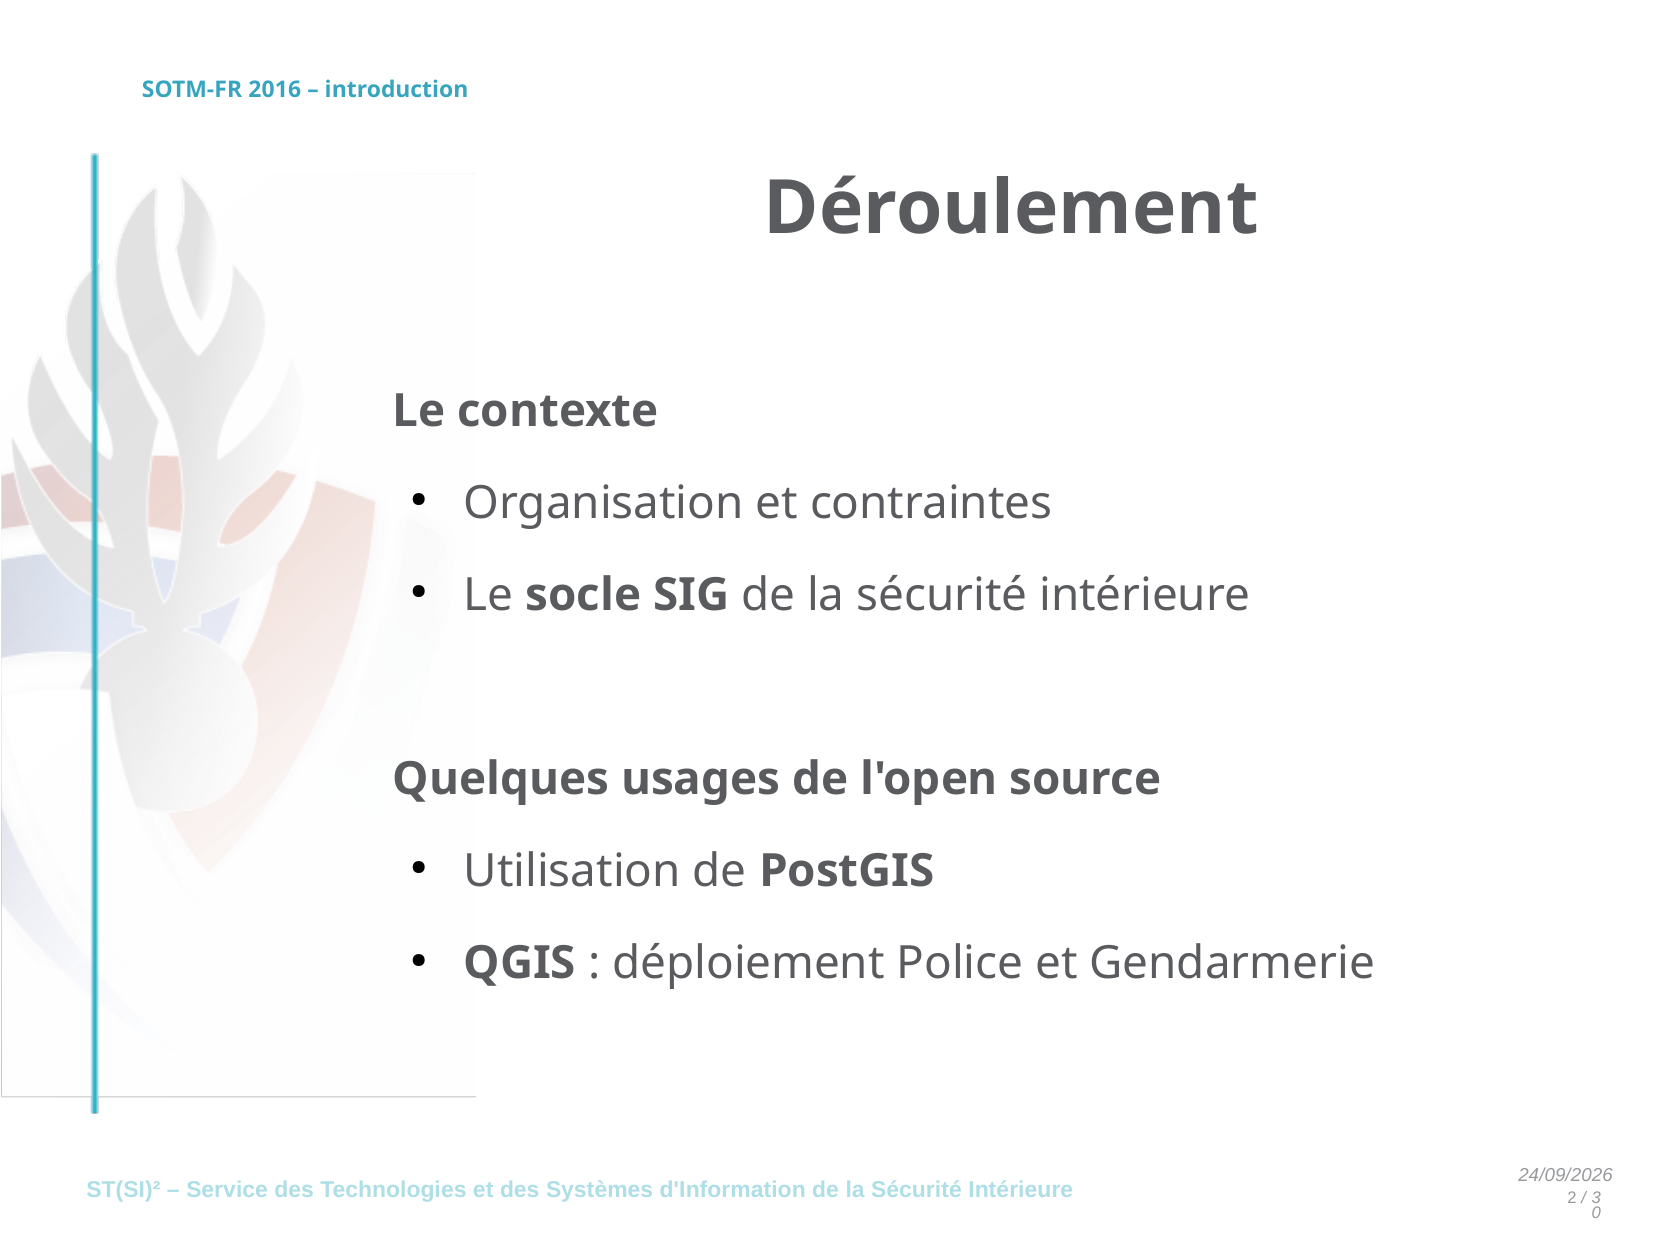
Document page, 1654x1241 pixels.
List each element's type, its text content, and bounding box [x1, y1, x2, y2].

picture [0, 86, 476, 1176]
title SOTM-FR 2016 – introduction [141, 70, 1571, 107]
list Déroulement Le contexte Organisation et contraintes Le socle SIG de la sécurité intérieure Quelques usages de l'open source Utilisation de PostGIS QGIS : déploiement Police et Gendarmerie [392, 153, 1630, 1227]
